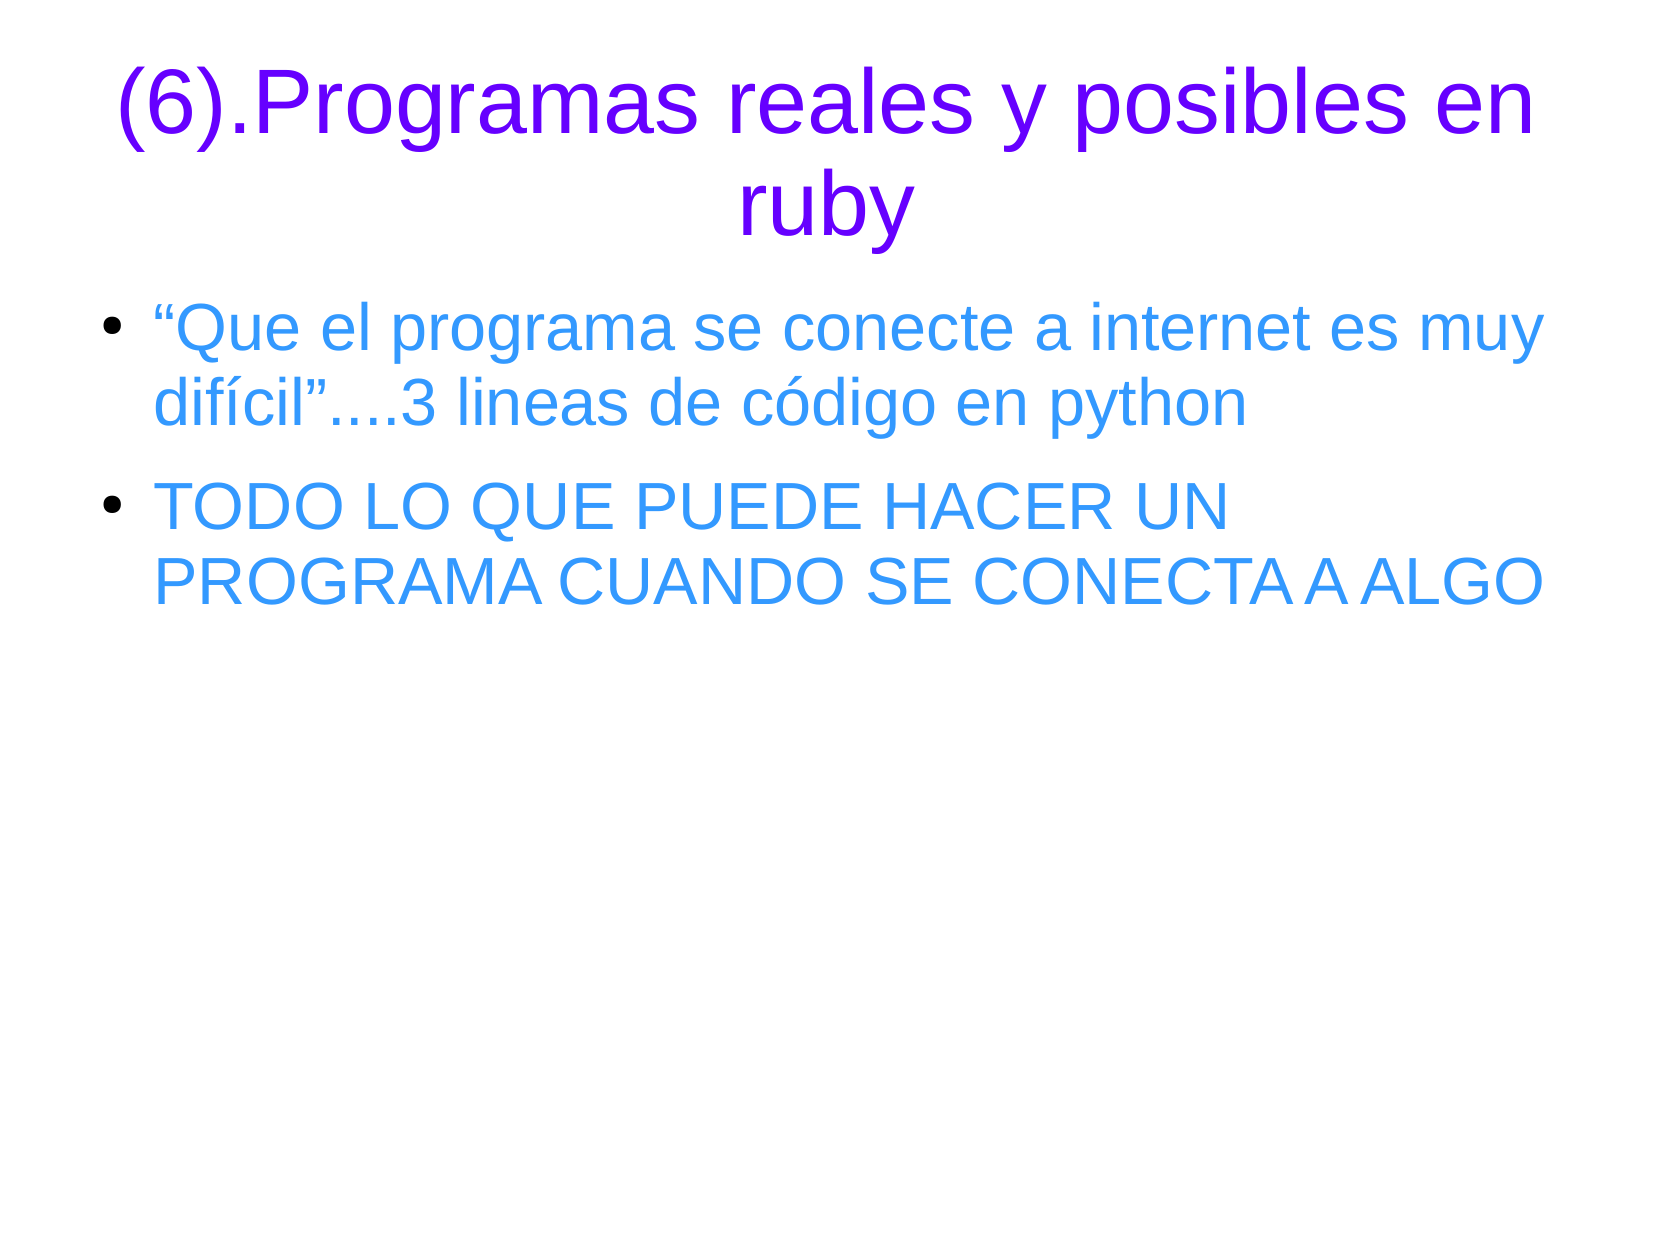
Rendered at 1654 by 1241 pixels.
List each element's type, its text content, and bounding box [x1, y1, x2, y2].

list “Que el programa se conecte a internet es muy difícil”....3 lineas de código en python TODO LO QUE PUEDE HACER UN PROGRAMA CUANDO SE CONECTA A ALGO [82, 290, 1571, 1010]
title (6).Programas reales y posibles en ruby [82, 49, 1571, 257]
